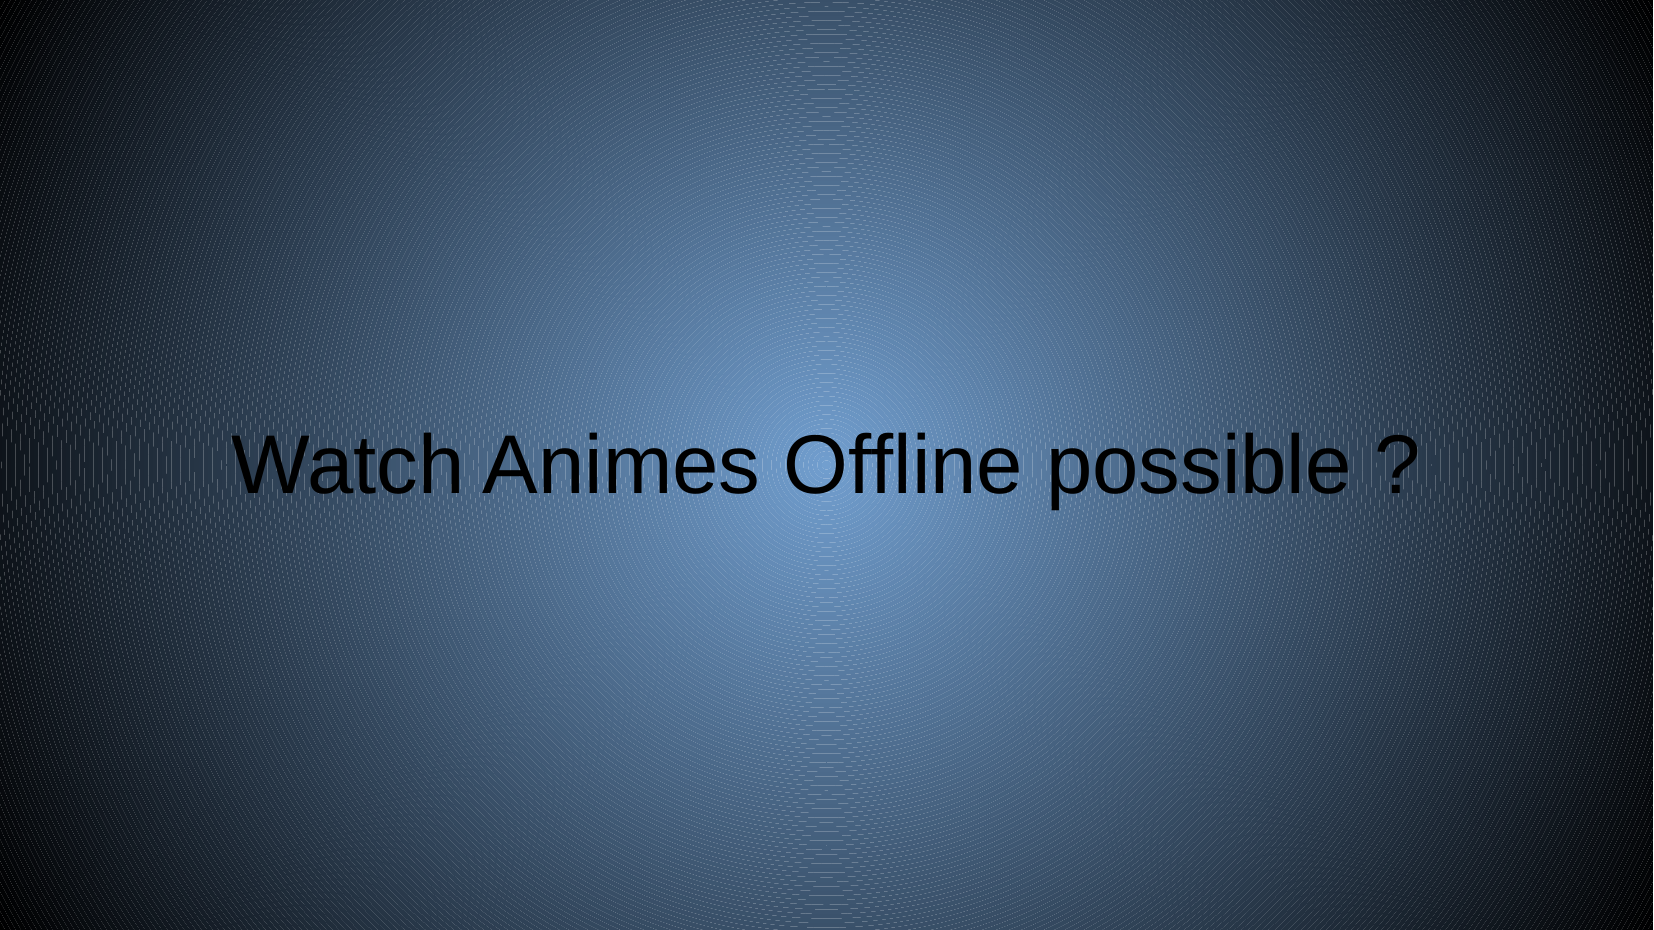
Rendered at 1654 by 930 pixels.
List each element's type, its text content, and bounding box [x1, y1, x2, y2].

subtitle Watch Animes Offline possible ? [0, 0, 1653, 930]
